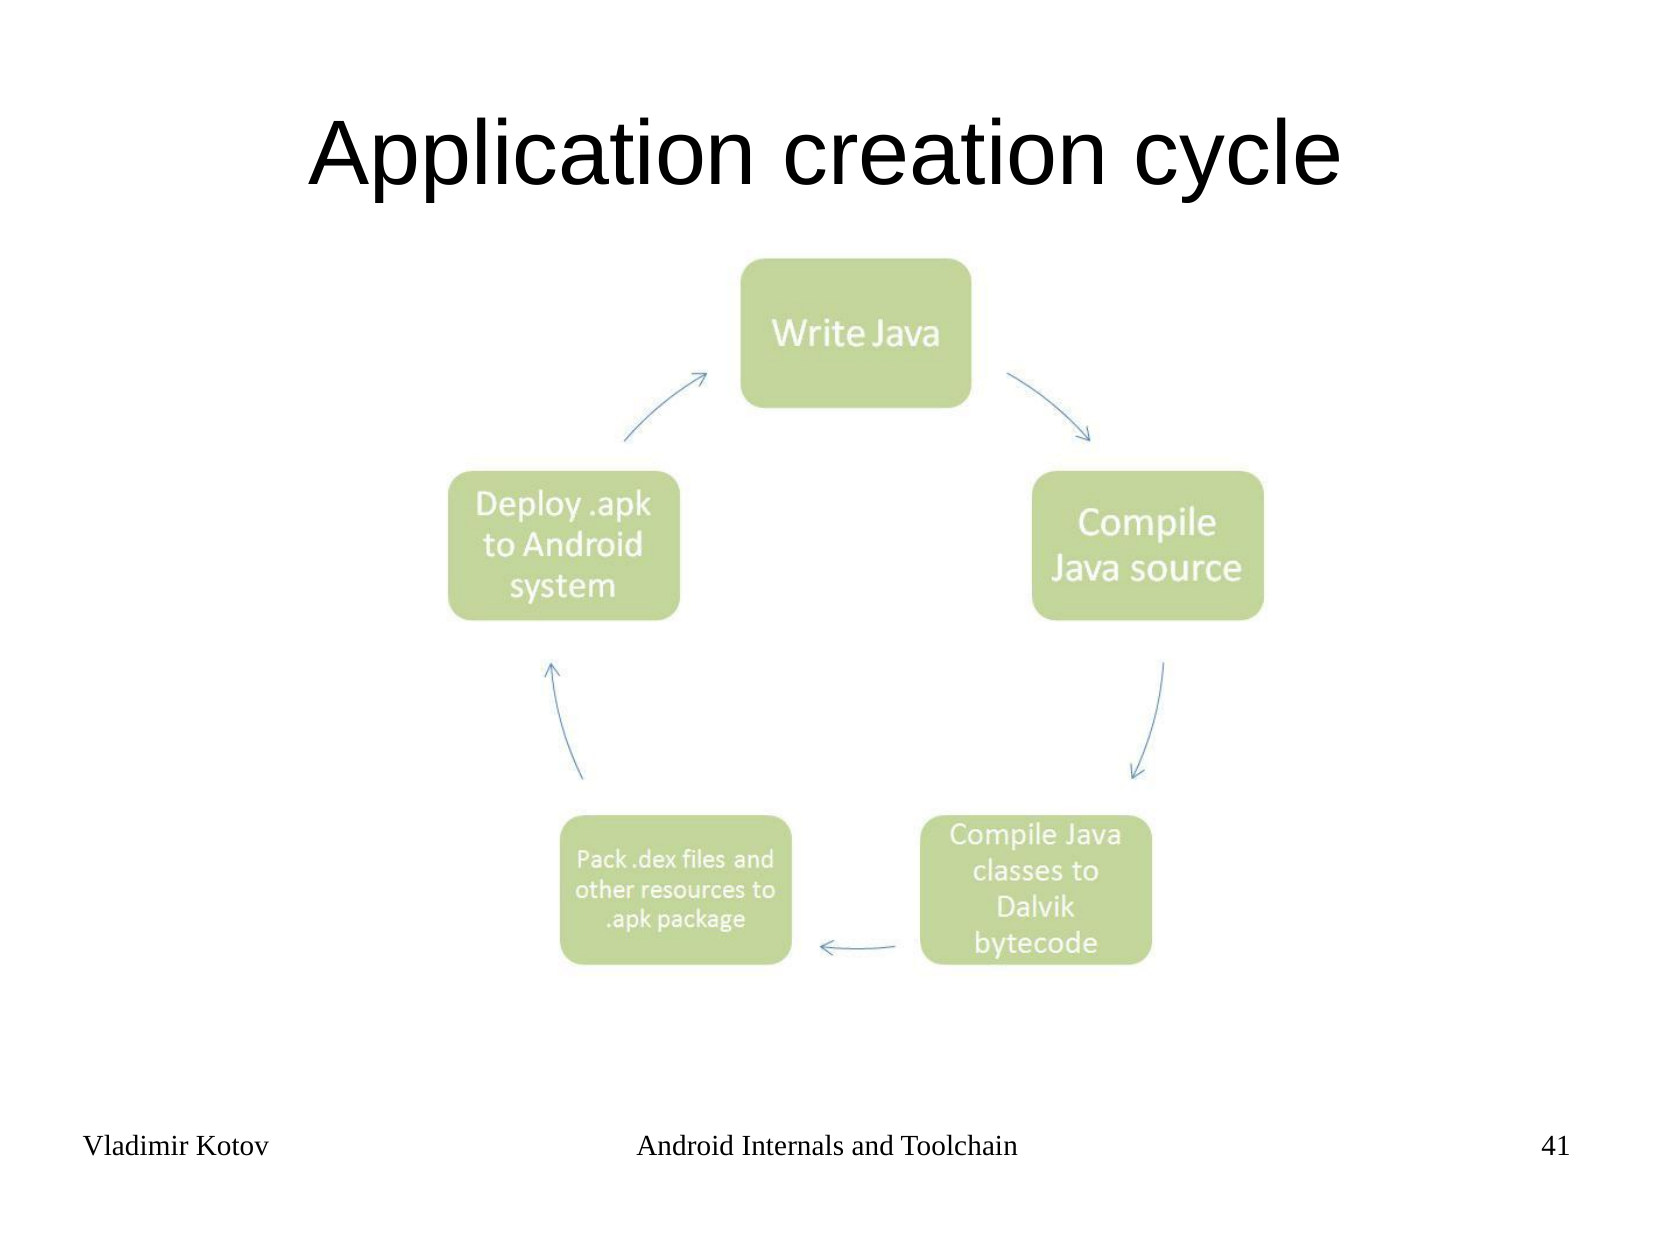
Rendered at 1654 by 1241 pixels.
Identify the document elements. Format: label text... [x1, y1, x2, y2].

text_box [391, 249, 1292, 988]
title Application creation cycle [82, 56, 1571, 250]
